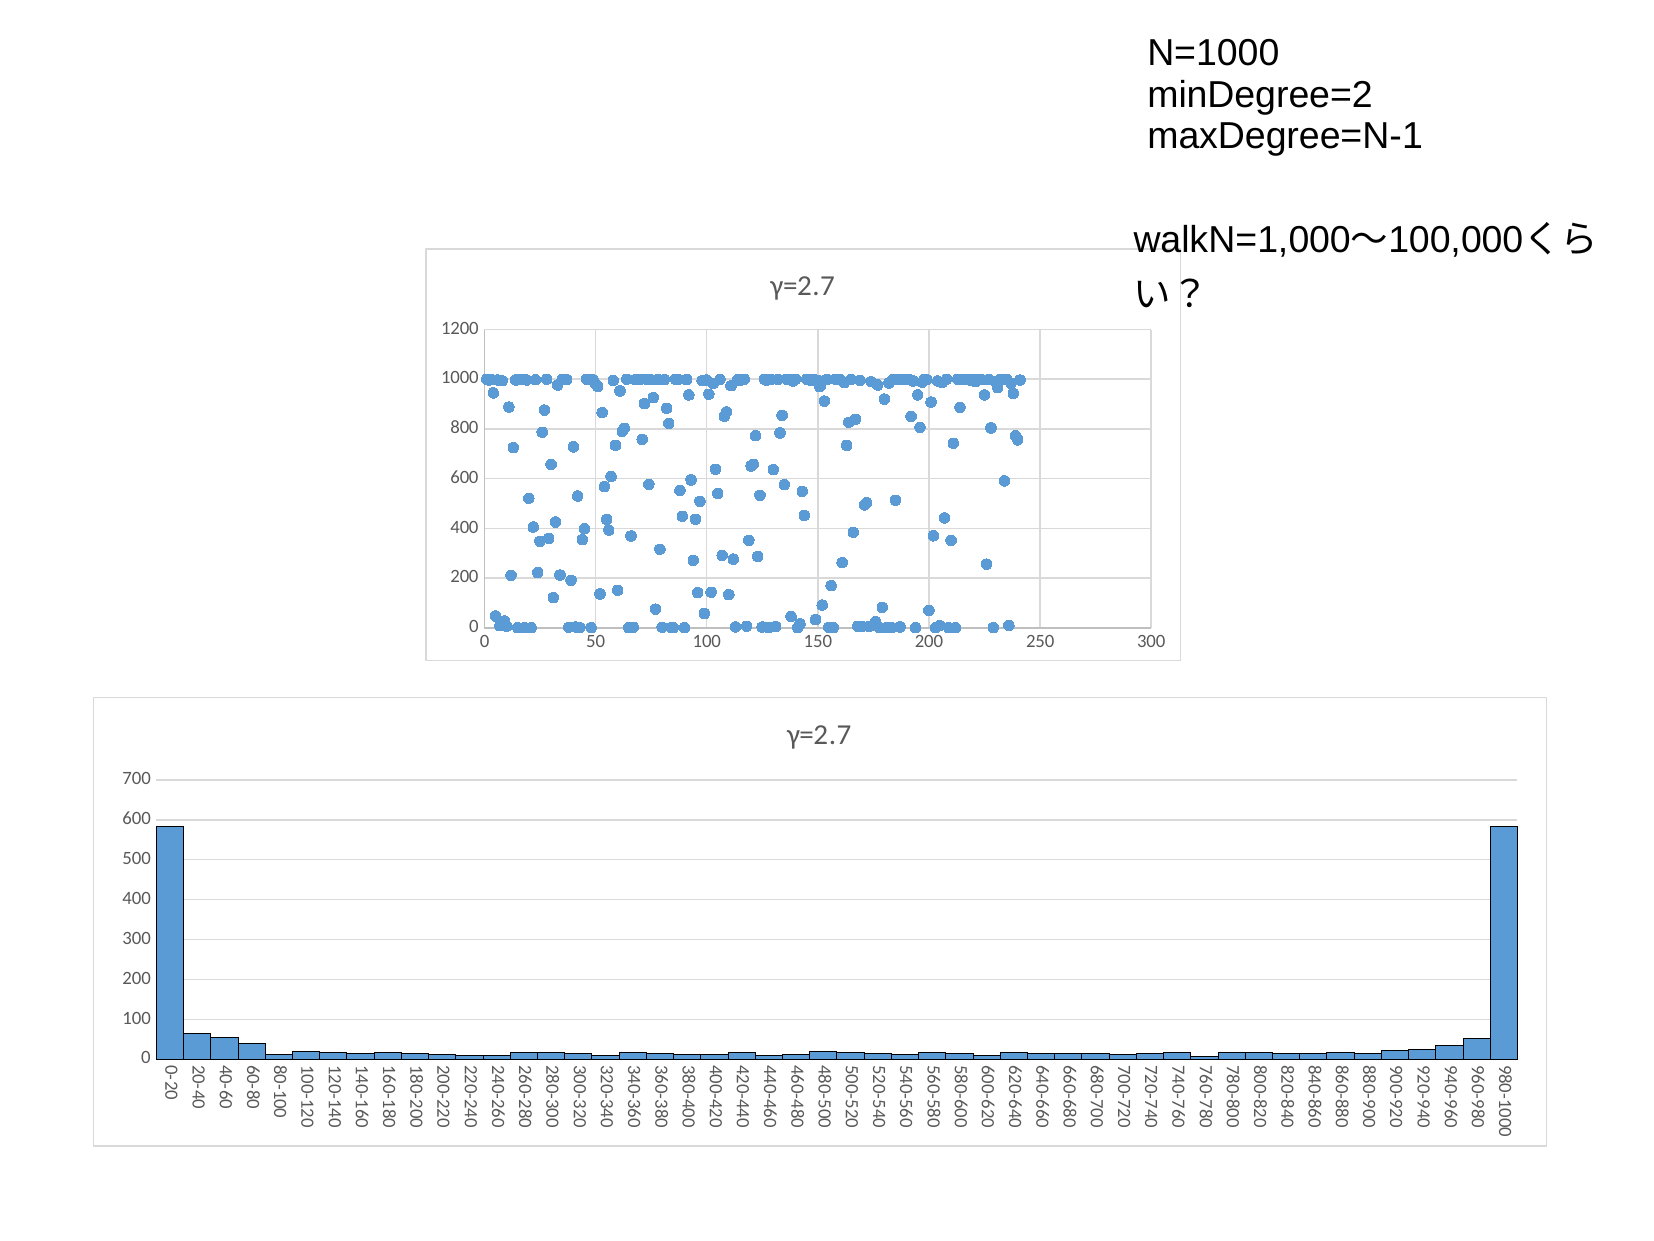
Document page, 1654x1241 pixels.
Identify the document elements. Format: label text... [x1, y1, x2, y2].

chart [92, 696, 1548, 1147]
chart [425, 248, 1182, 662]
text_box walkN=1,000〜100,000くらい？ [1118, 202, 1654, 259]
text_box N=1000 minDegree=2 maxDegree=N-1 [1132, 23, 1438, 165]
